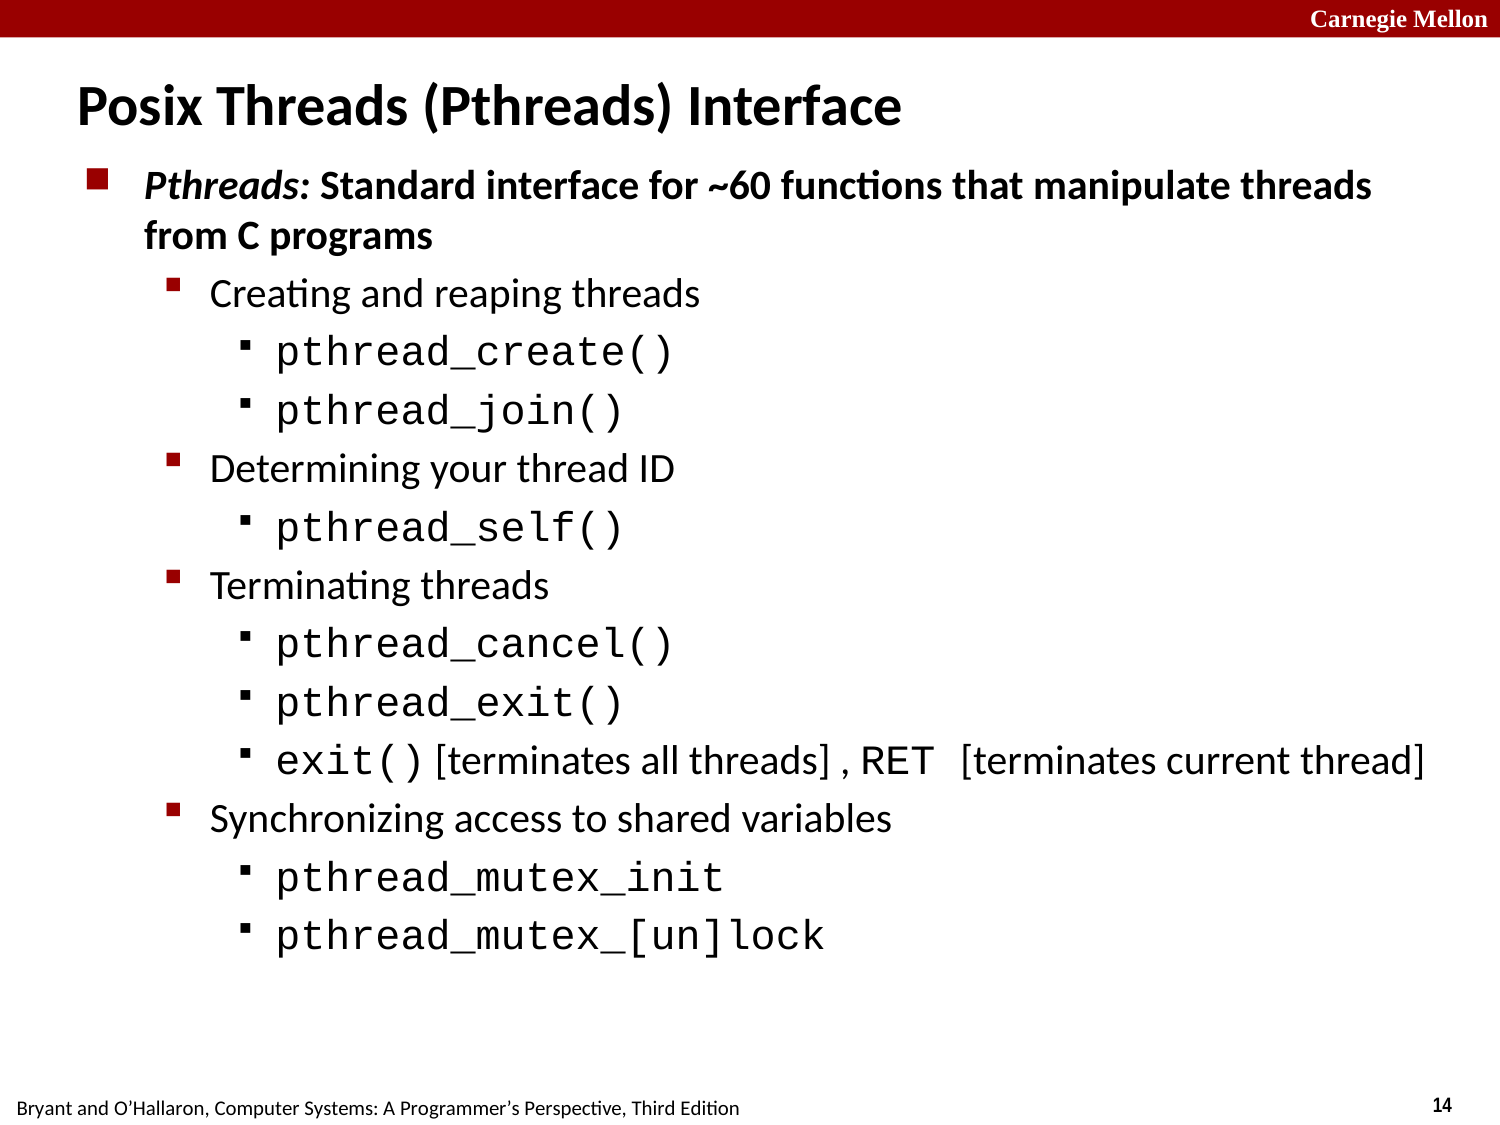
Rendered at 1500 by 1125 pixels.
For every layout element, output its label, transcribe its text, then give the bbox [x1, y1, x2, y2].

list Pthreads: Standard interface for ~60 functions that manipulate threads from C programs Creating and reaping threads pthread_create() pthread_join() Determining your thread ID pthread_self() Terminating threads pthread_cancel() pthread_exit() exit() [terminates all threads] , RET [terminates current thread] Synchronizing access to shared variables pthread_mutex_init pthread_mutex_[un]lock [72, 149, 1450, 1063]
title Posix Threads (Pthreads) Interface [62, 54, 1369, 149]
